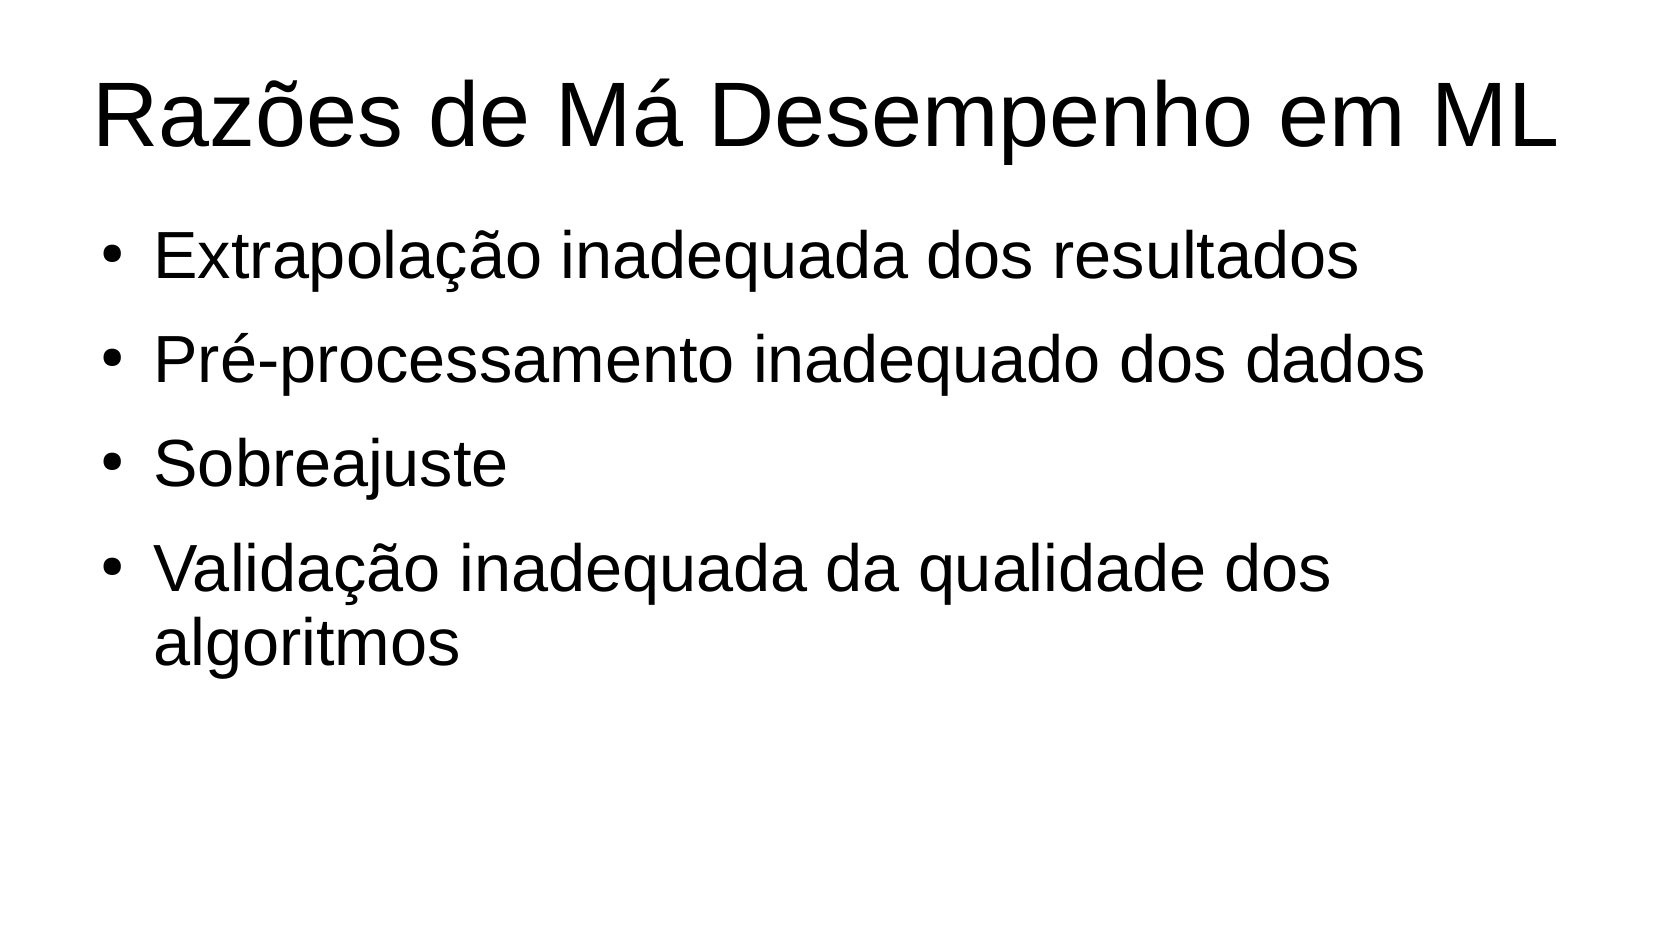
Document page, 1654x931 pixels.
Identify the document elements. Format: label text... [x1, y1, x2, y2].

list Extrapolação inadequada dos resultados Pré-processamento inadequado dos dados Sobreajuste Validação inadequada da qualidade dos algoritmos [82, 217, 1571, 758]
title Razões de Má Desempenho em ML [82, 37, 1571, 193]
